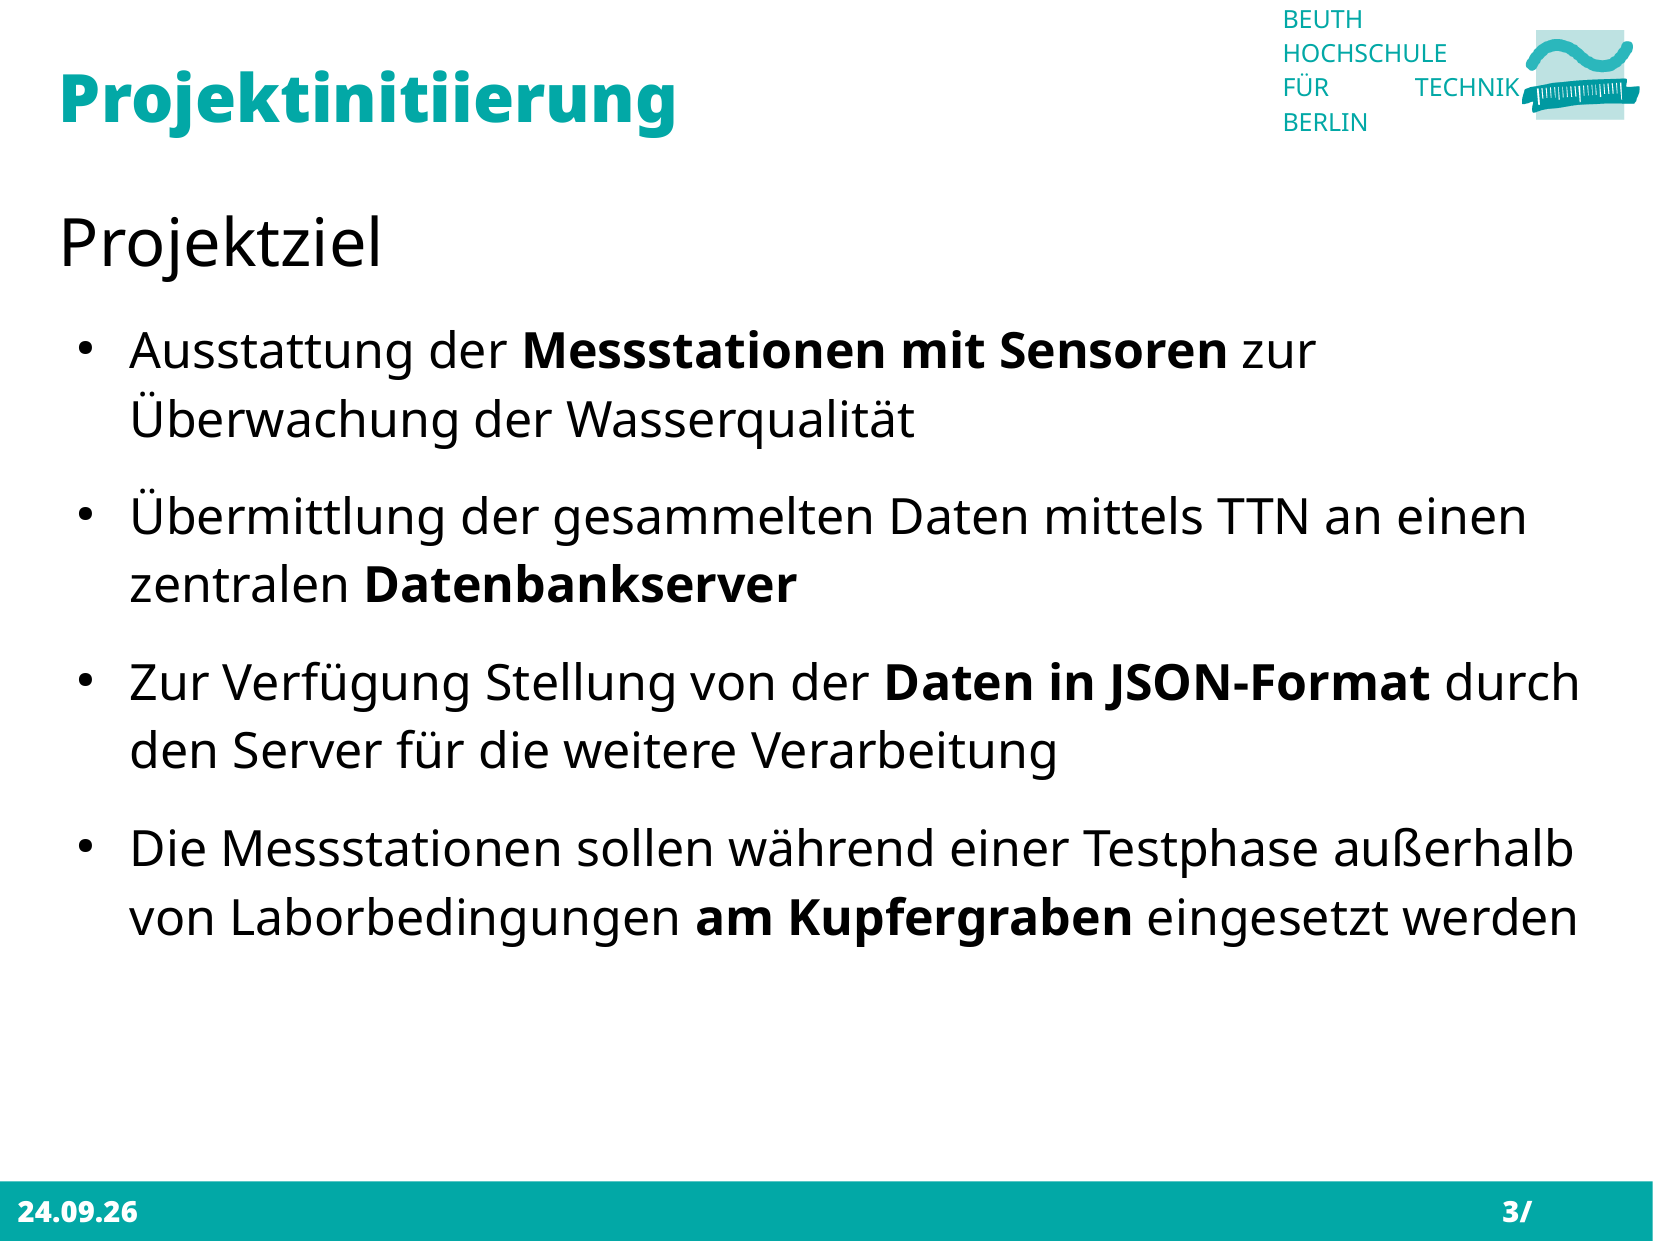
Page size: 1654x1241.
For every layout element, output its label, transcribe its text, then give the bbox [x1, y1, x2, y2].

picture [1522, 30, 1640, 120]
list Projektziel Ausstattung der Messstationen mit Sensoren zur Überwachung der Wasserqualität Übermittlung der gesammelten Daten mittels TTN an einen zentralen Datenbankserver Zur Verfügung Stellung von der Daten in JSON-Format durch den Server für die weitere Verarbeitung Die Messstationen sollen während einer Testphase außerhalb von Laborbedingungen am Kupfergraben eingesetzt werden [58, 195, 1594, 1126]
title Projektinitiierung [58, 35, 1240, 142]
